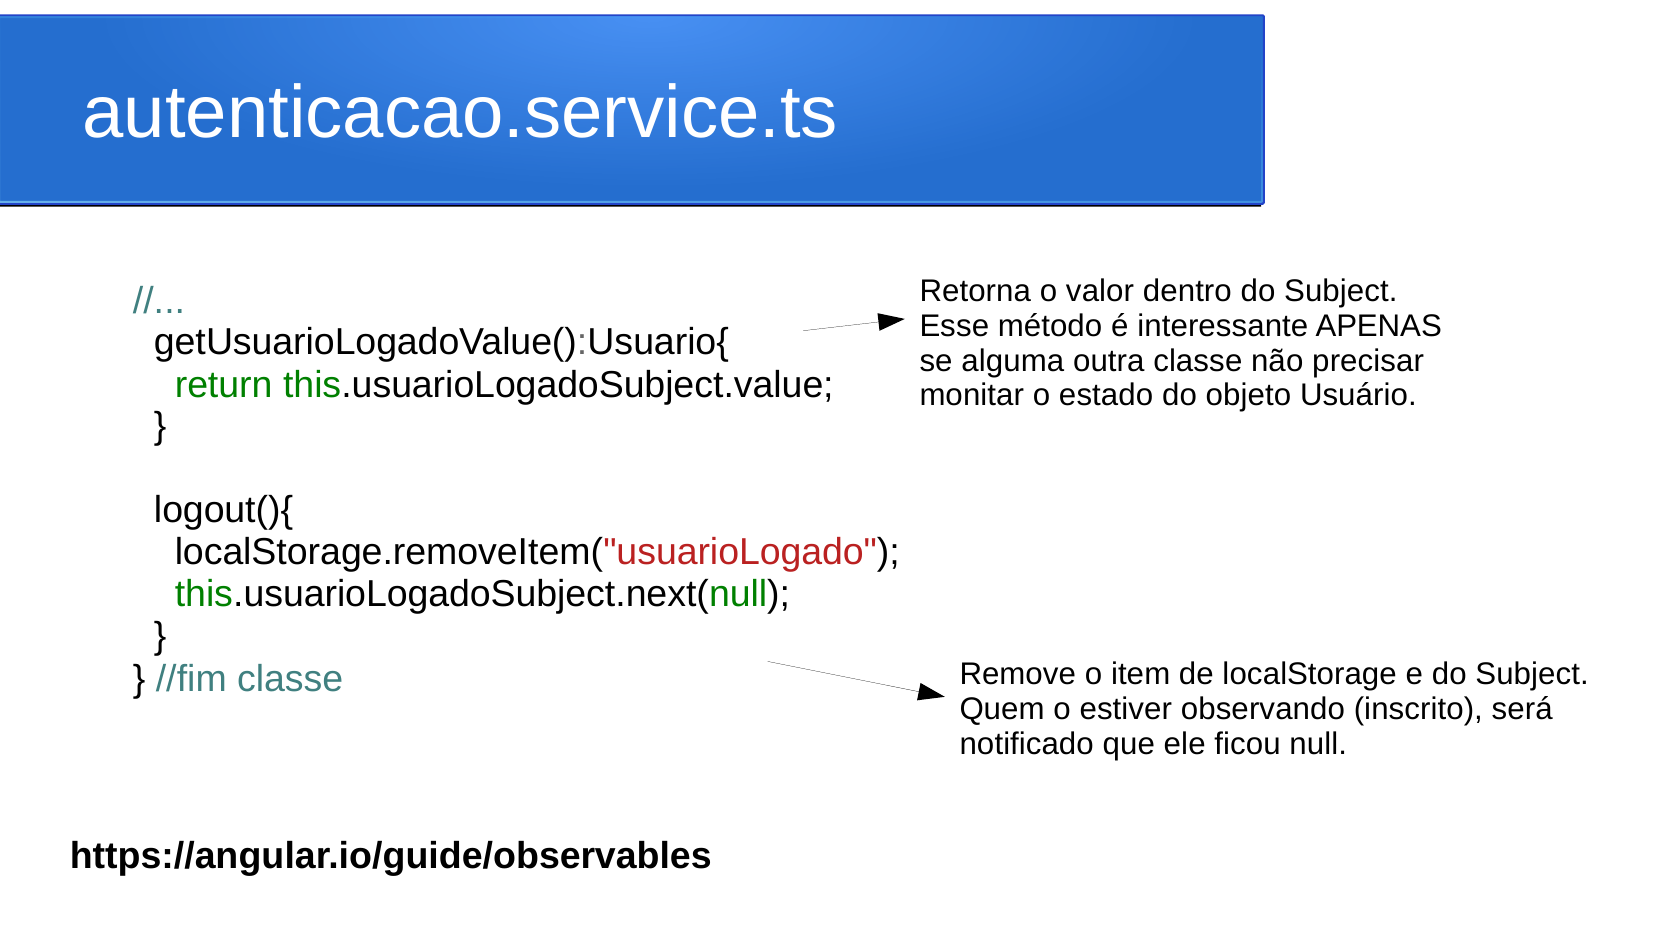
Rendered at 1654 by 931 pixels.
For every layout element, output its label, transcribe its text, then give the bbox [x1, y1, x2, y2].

text_box Remove o item de localStorage e do Subject. Quem o estiver observando (inscrito), será notificado que ele ficou null. [944, 649, 1606, 769]
title autenticacao.service.ts [82, 35, 1235, 189]
text_box https://angular.io/guide/observables [55, 826, 815, 884]
text_box Retorna o valor dentro do Subject. Esse método é interessante APENAS se alguma outra classe não precisar monitar o estado do objeto Usuário. [904, 266, 1458, 420]
text_box //... getUsuarioLogadoValue():Usuario{ return this.usuarioLogadoSubject.value; } logout(){ localStorage.removeItem("usuarioLogado"); this.usuarioLogadoSubject.next(null); } } //fim classe [118, 271, 993, 791]
